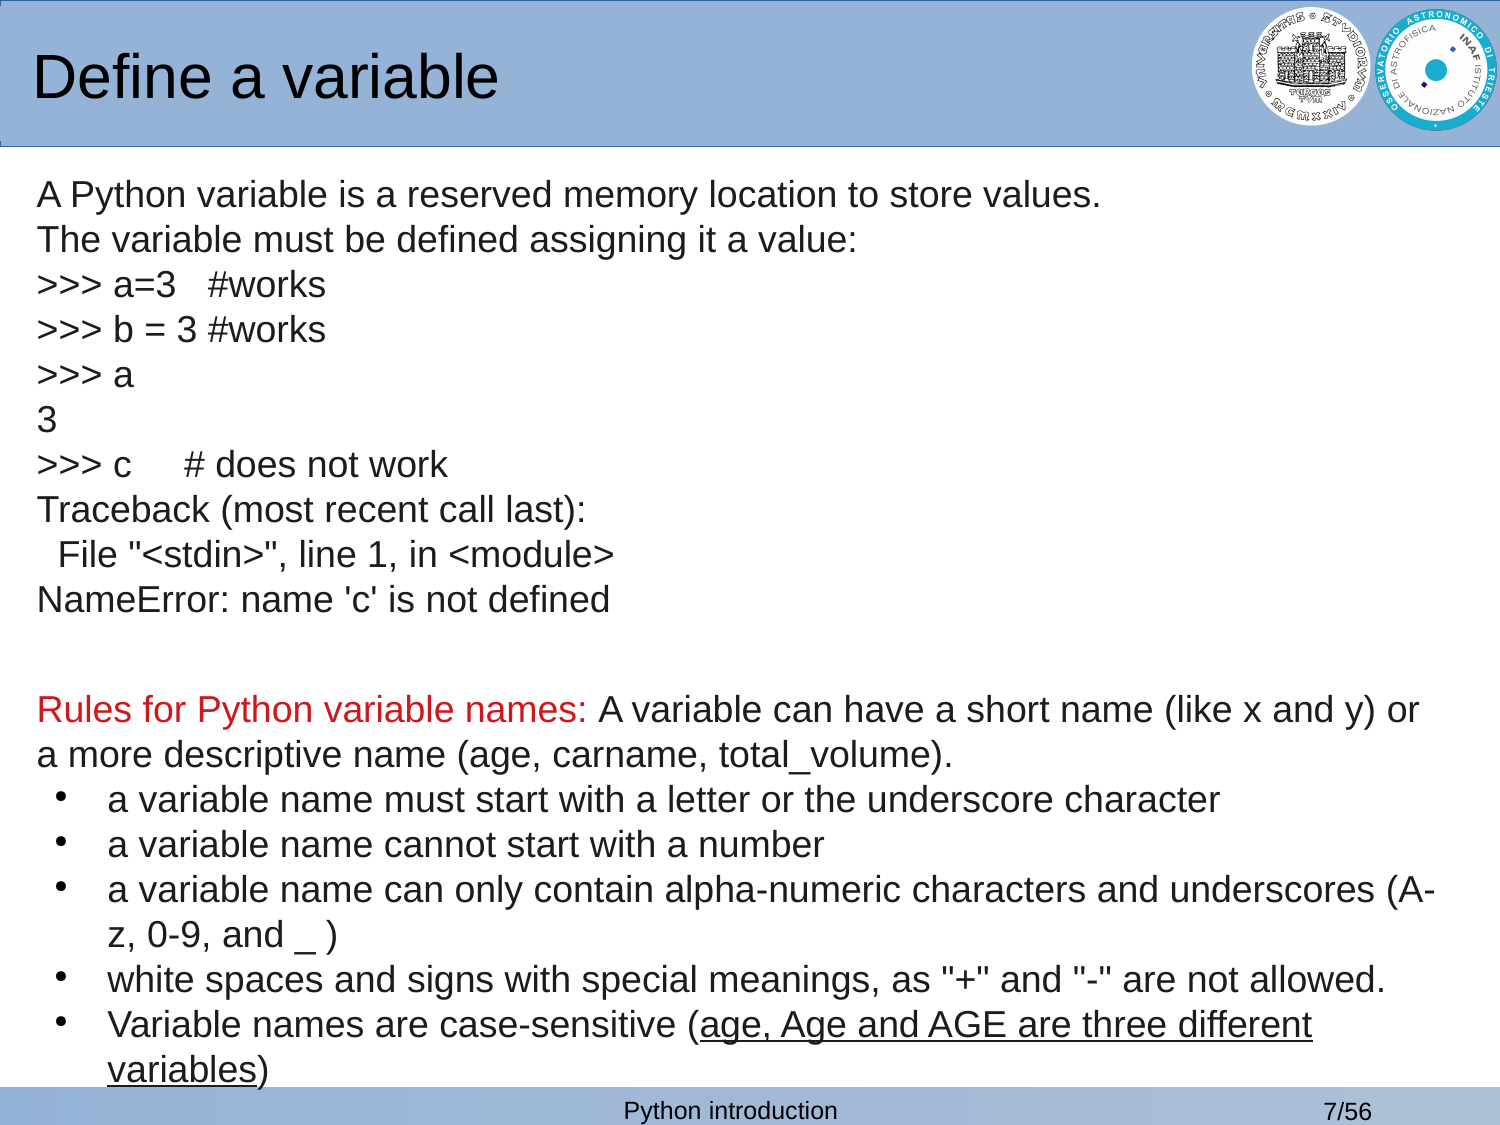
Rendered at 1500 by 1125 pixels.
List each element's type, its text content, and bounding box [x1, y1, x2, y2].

list A Python variable is a reserved memory location to store values. The variable must be defined assigning it a value: >>> a=3 #works >>> b = 3 #works >>> a 3 >>> c # does not work Traceback (most recent call last): File "<stdin>", line 1, in <module> NameError: name 'c' is not defined Rules for Python variable names: A variable can have a short name (like x and y) or a more descriptive name (age, carname, total_volume). a variable name must start with a letter or the underscore character a variable name cannot start with a number a variable name can only contain alpha-numeric characters and underscores (A-z, 0-9, and _ ) white spaces and signs with special meanings, as "+" and "-" are not allowed. Variable names are case-sensitive (age, Age and AGE are three different variables) [21, 162, 1455, 1035]
text_box Define a variable [0, 5, 1243, 141]
picture [1252, 0, 1500, 156]
